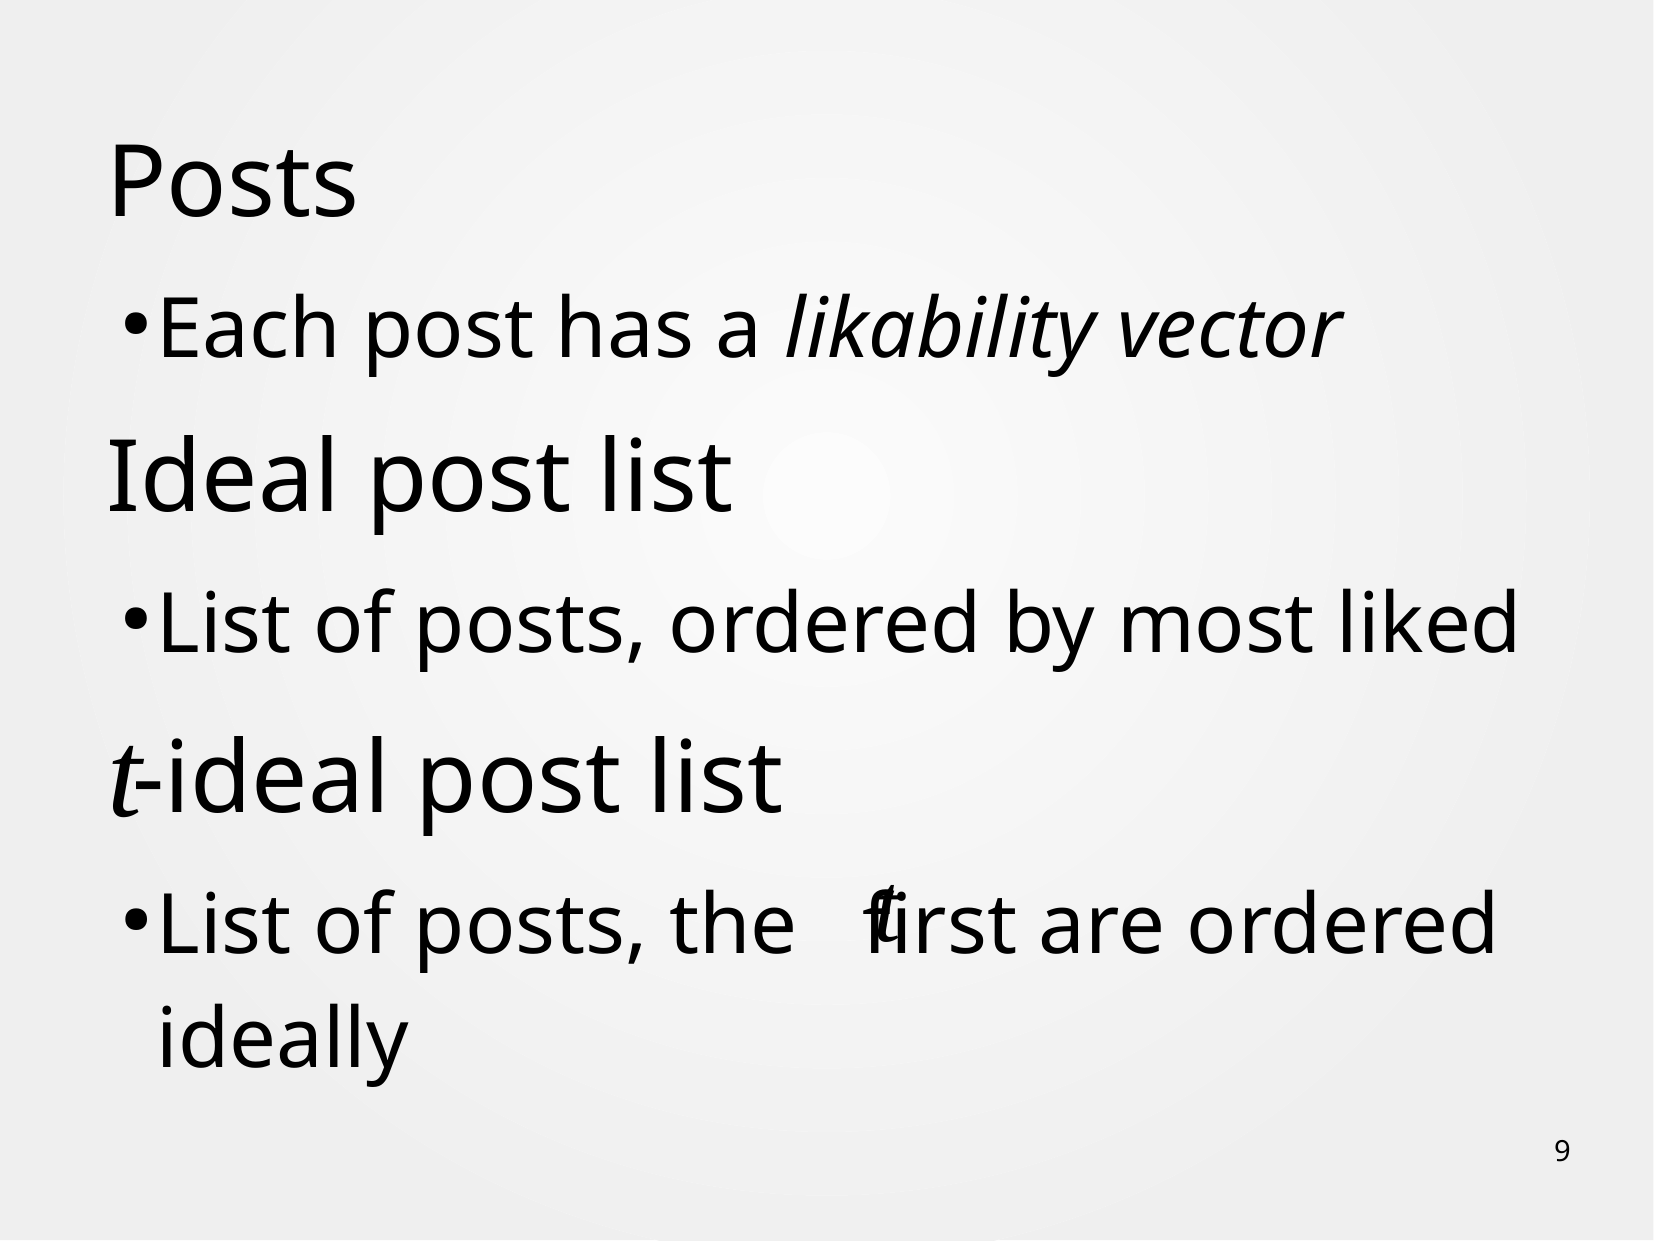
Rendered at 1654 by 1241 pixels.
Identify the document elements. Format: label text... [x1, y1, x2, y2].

text_box List of posts, ordered by most liked [106, 556, 1654, 669]
chart [867, 851, 915, 963]
title Posts [106, 124, 1586, 246]
title Ideal post list [106, 419, 1586, 541]
text_box List of posts, the first are ordered ideally [106, 857, 1654, 1067]
title -ideal post list [158, 720, 1586, 842]
text_box Each post has a likability vector [106, 261, 1591, 373]
chart [100, 705, 158, 844]
